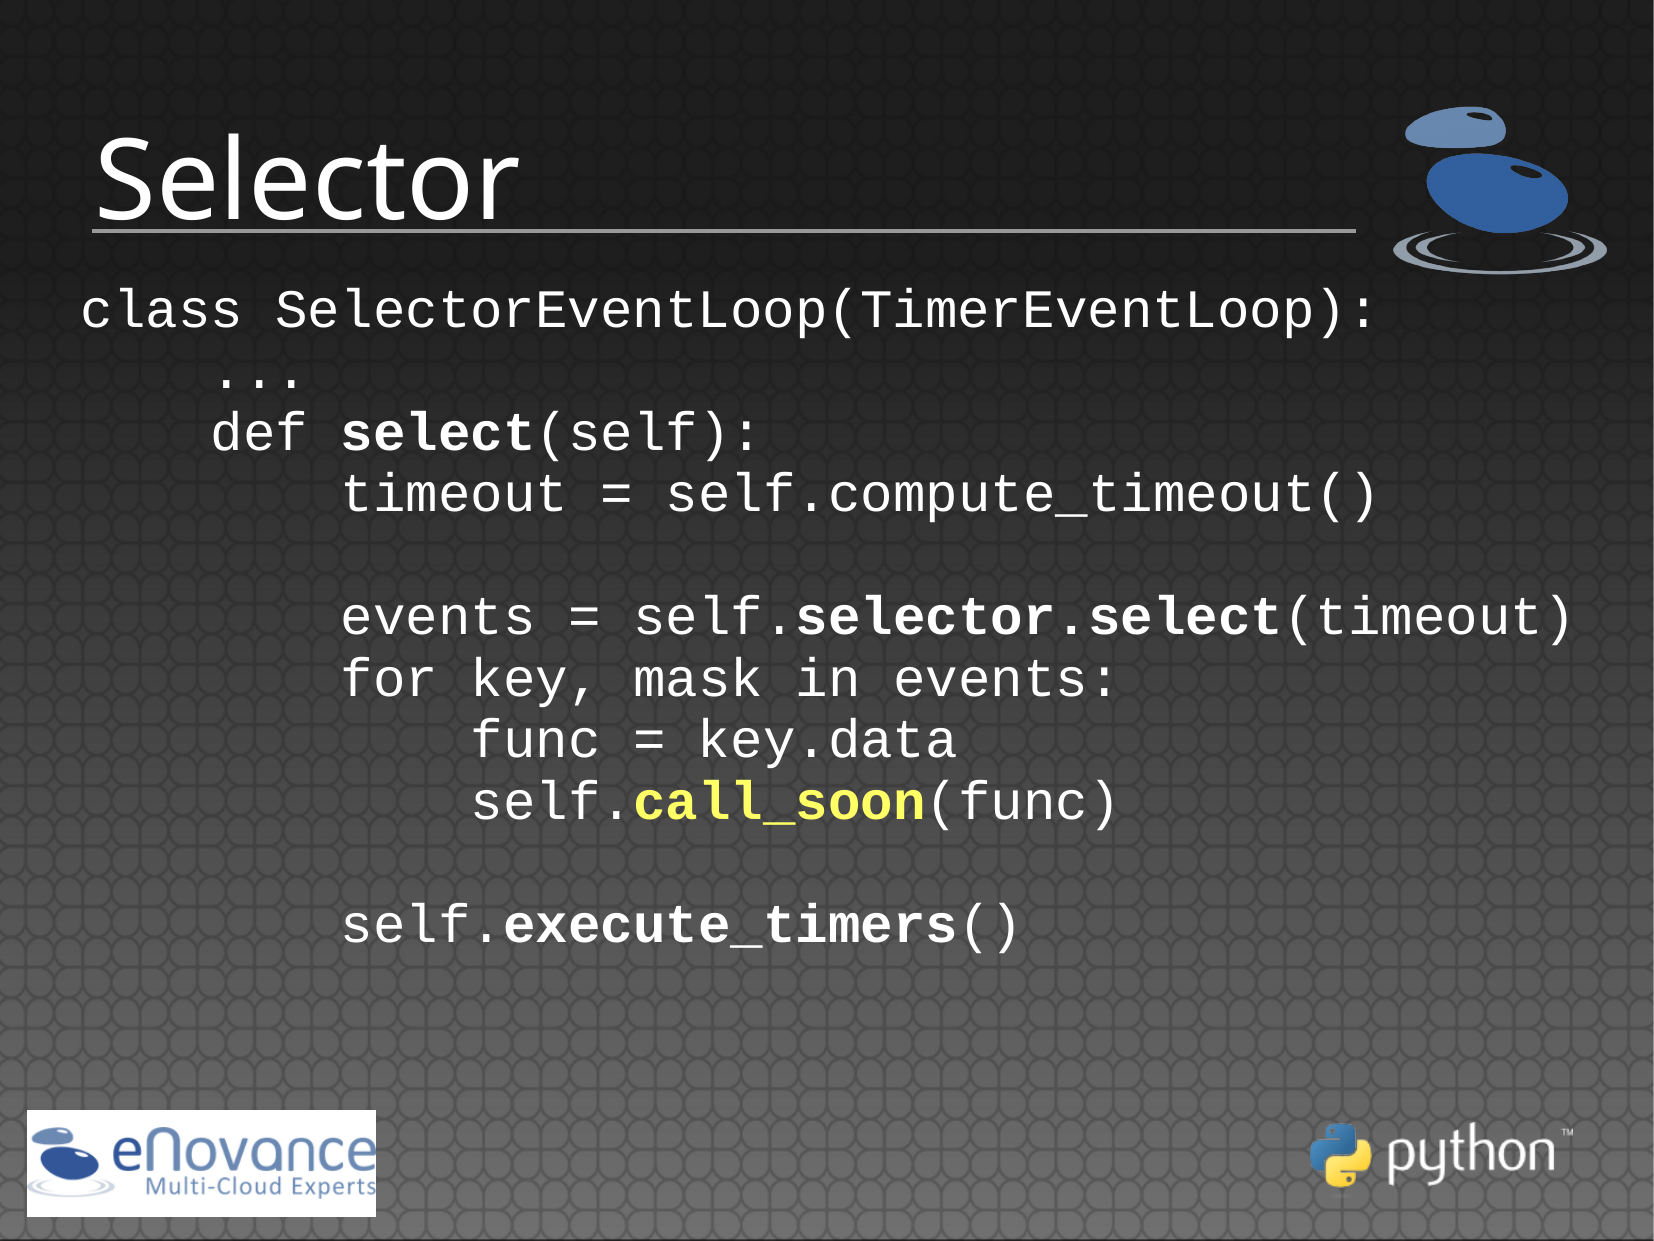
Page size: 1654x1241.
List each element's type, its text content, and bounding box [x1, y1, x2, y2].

title Selector [94, 100, 1426, 251]
text_box class SelectorEventLoop(TimerEventLoop): ... def select(self): timeout = self.compute_timeout() events = self.selector.select(timeout) for key, mask in events: func = key.data self.call_soon(func) self.execute_timers() [66, 274, 1591, 966]
picture [0, 0, 1654, 1241]
